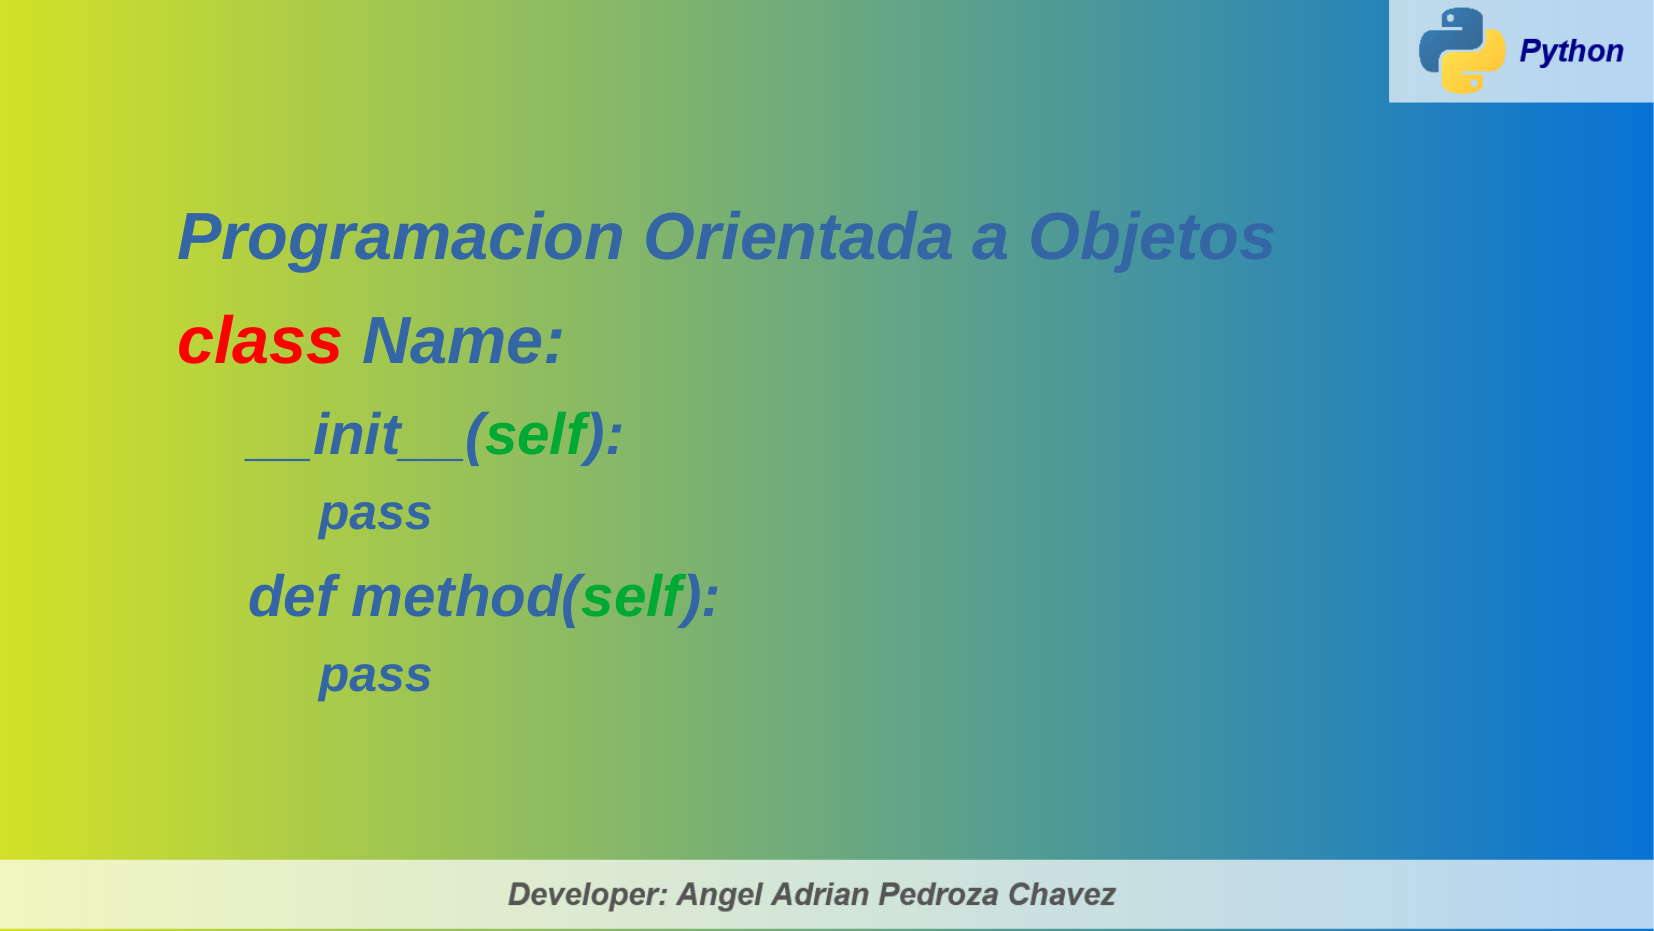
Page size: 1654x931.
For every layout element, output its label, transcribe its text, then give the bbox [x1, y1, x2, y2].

list Programacion Orientada a Objetos class Name: __init__(self): pass def method(self): pass [106, 198, 1595, 739]
picture [0, 0, 1654, 931]
